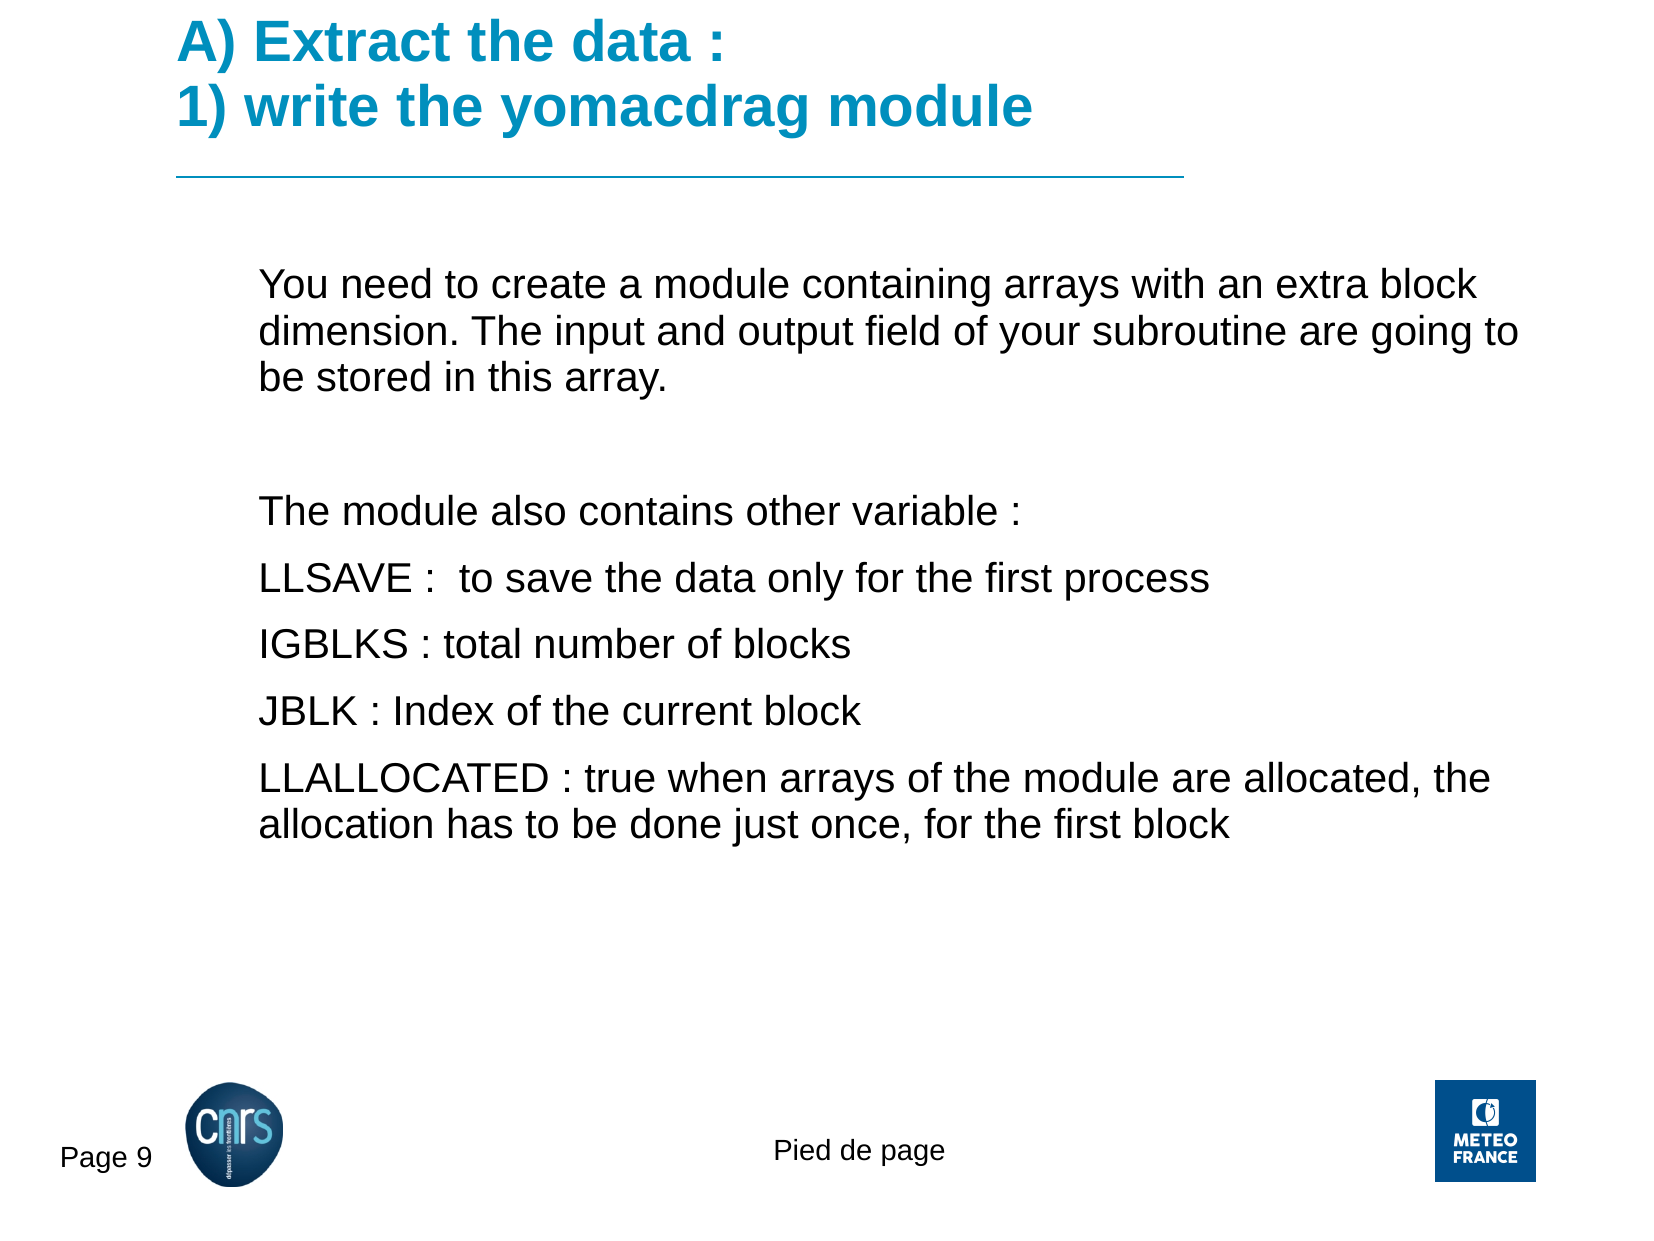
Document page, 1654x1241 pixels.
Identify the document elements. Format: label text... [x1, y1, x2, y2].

picture [185, 1082, 283, 1187]
picture [1435, 1080, 1536, 1182]
list You need to create a module containing arrays with an extra block dimension. The input and output field of your subroutine are going to be stored in this array. The module also contains other variable : LLSAVE : to save the data only for the first process IGBLKS : total number of blocks JBLK : Index of the current block LLALLOCATED : true when arrays of the module are allocated, the allocation has to be done just once, for the first block [157, 194, 1571, 969]
title A) Extract the data : 1) write the yomacdrag module [176, 8, 1609, 139]
